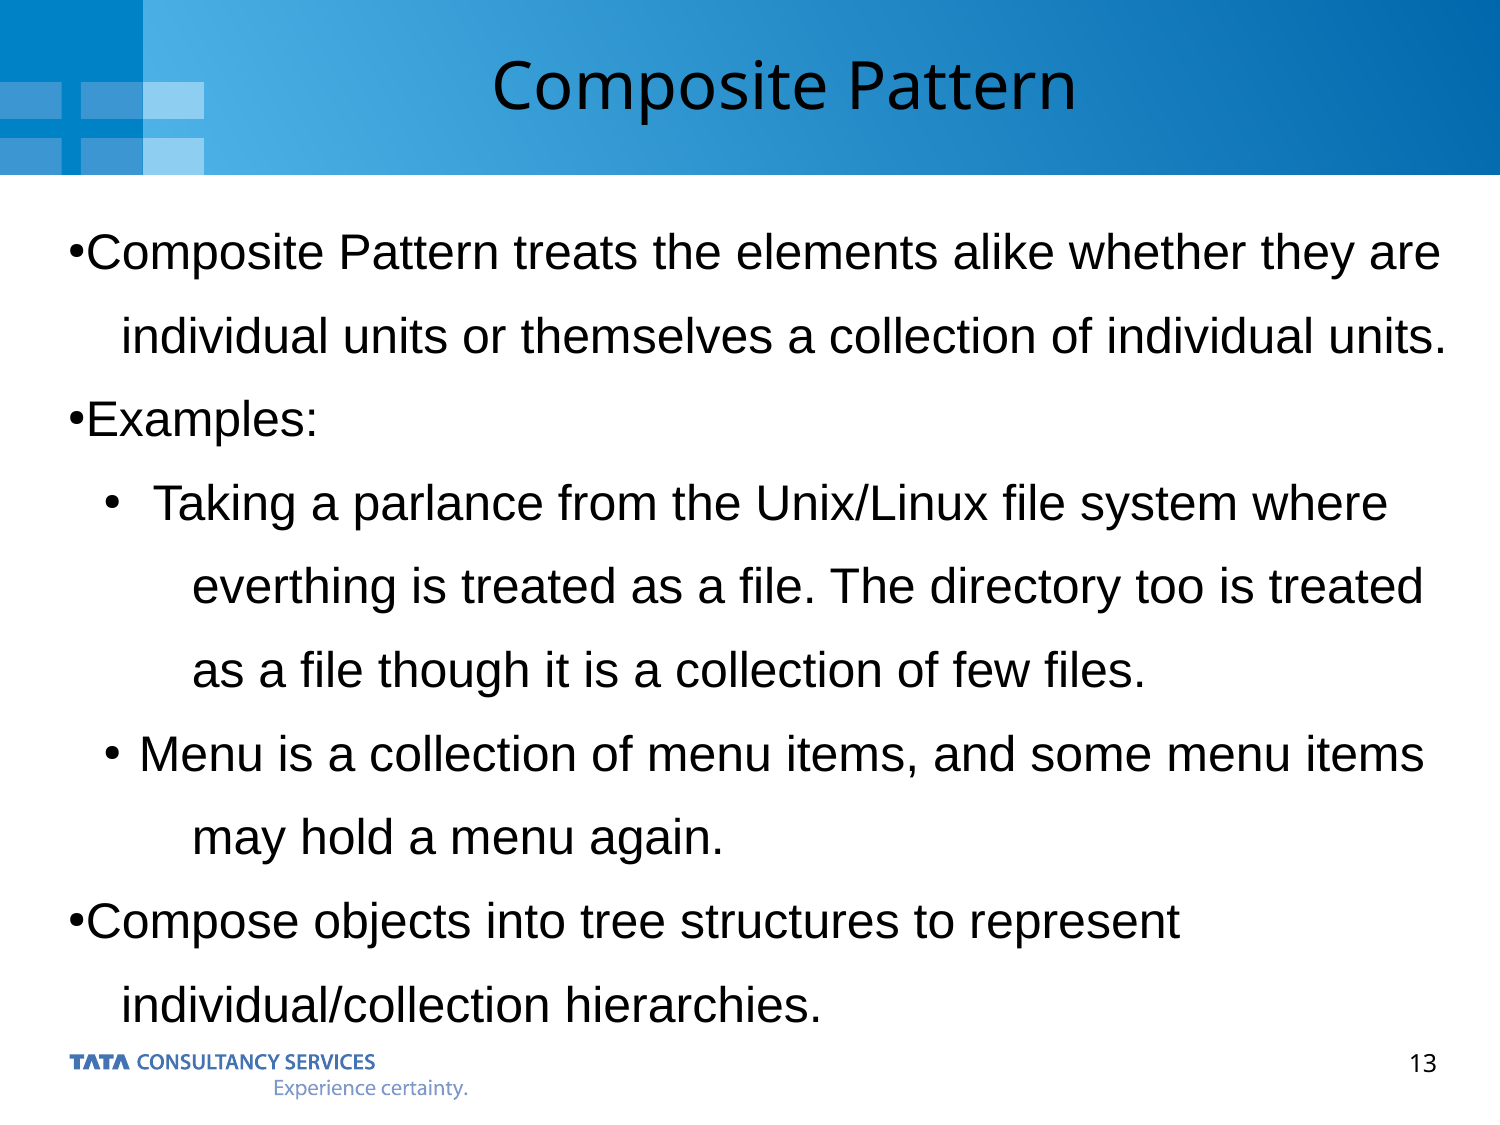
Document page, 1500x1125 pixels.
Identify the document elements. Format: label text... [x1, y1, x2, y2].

text_box Composite Pattern treats the elements alike whether they are individual units or themselves a collection of individual units. Examples: Taking a parlance from the Unix/Linux file system where everthing is treated as a file. The directory too is treated as a file though it is a collection of few files. Menu is a collection of menu items, and some menu items may hold a menu again. Compose objects into tree structures to represent individual/collection hierarchies. [35, 188, 1465, 1040]
text_box Composite Pattern [224, 11, 1347, 154]
